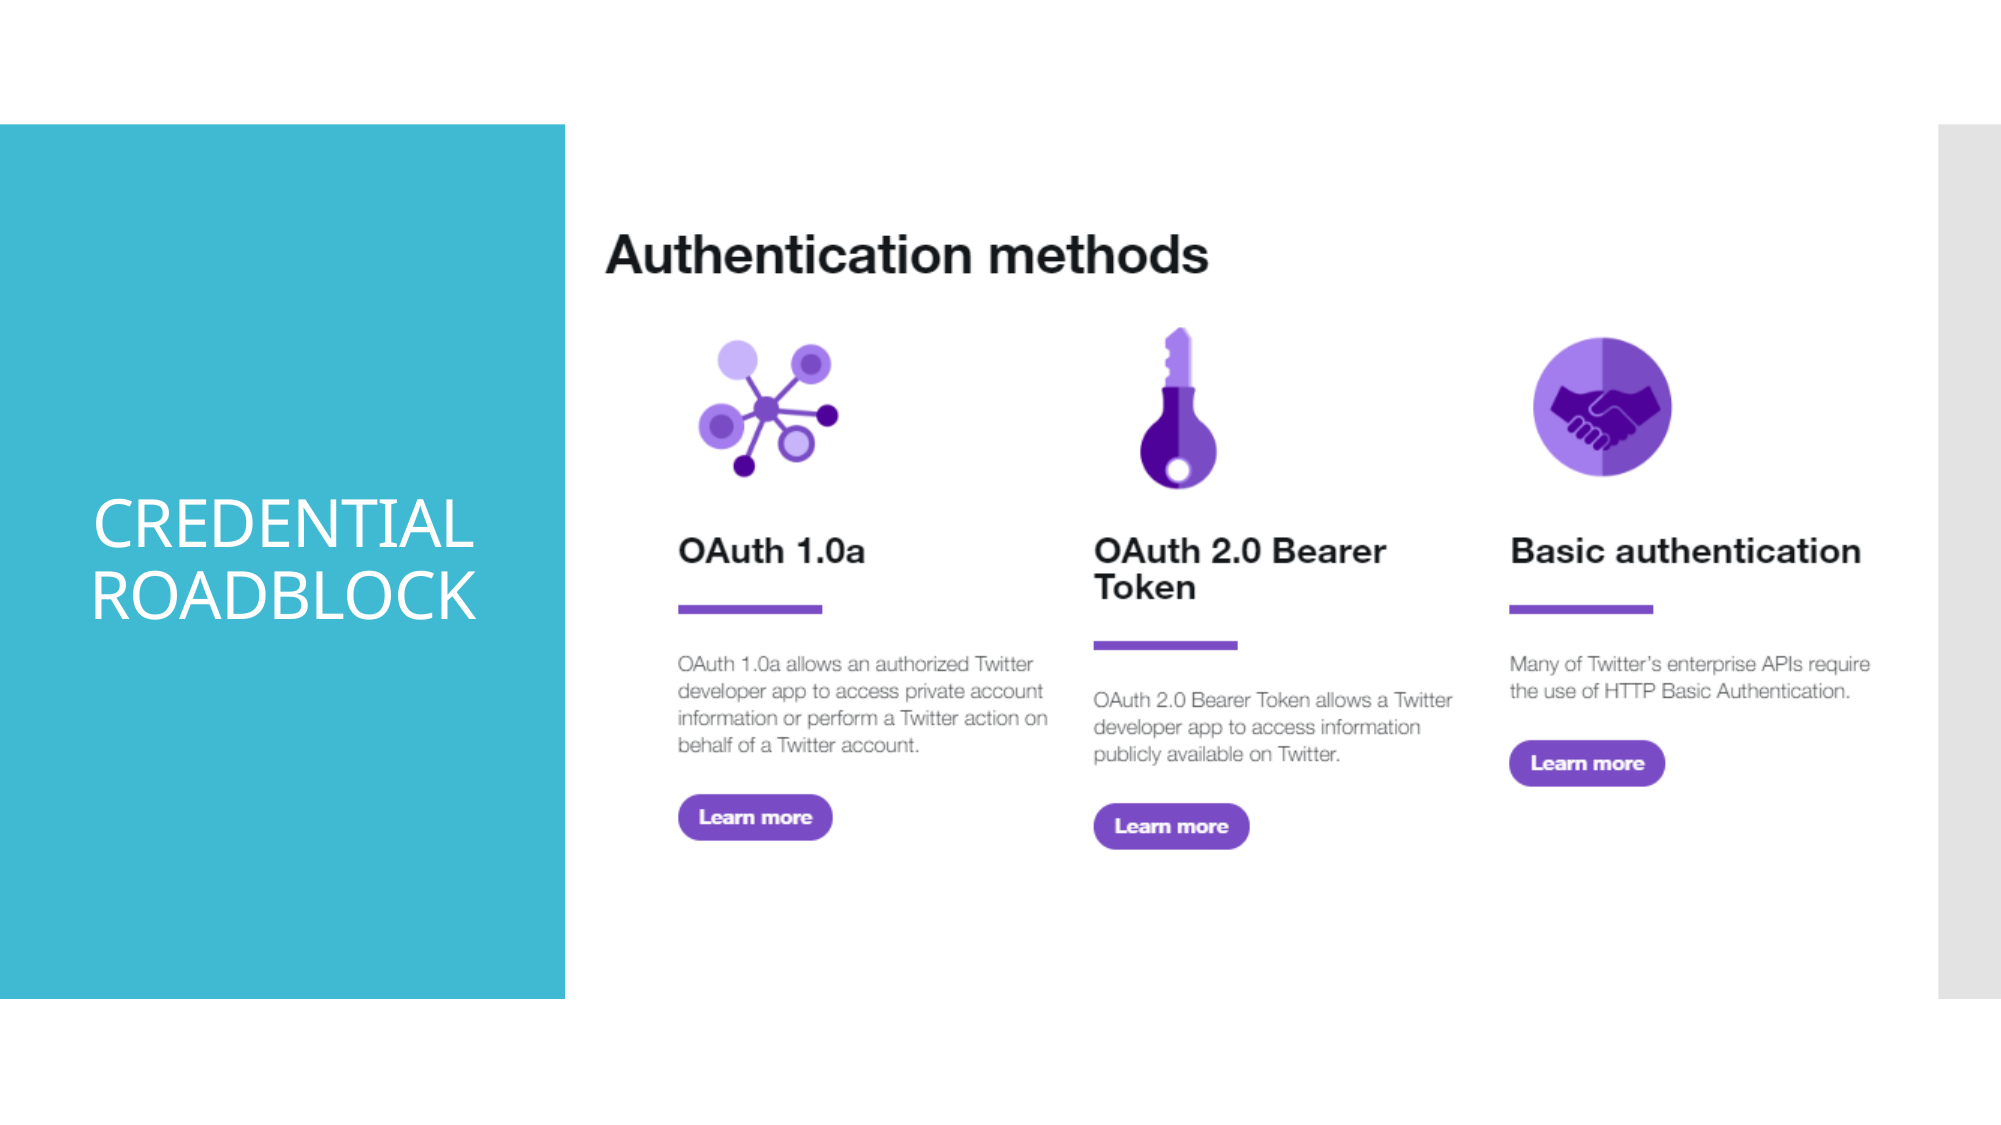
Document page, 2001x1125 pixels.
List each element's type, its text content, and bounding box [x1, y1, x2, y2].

title Credential Roadblock [41, 184, 525, 940]
picture [590, 203, 1921, 940]
